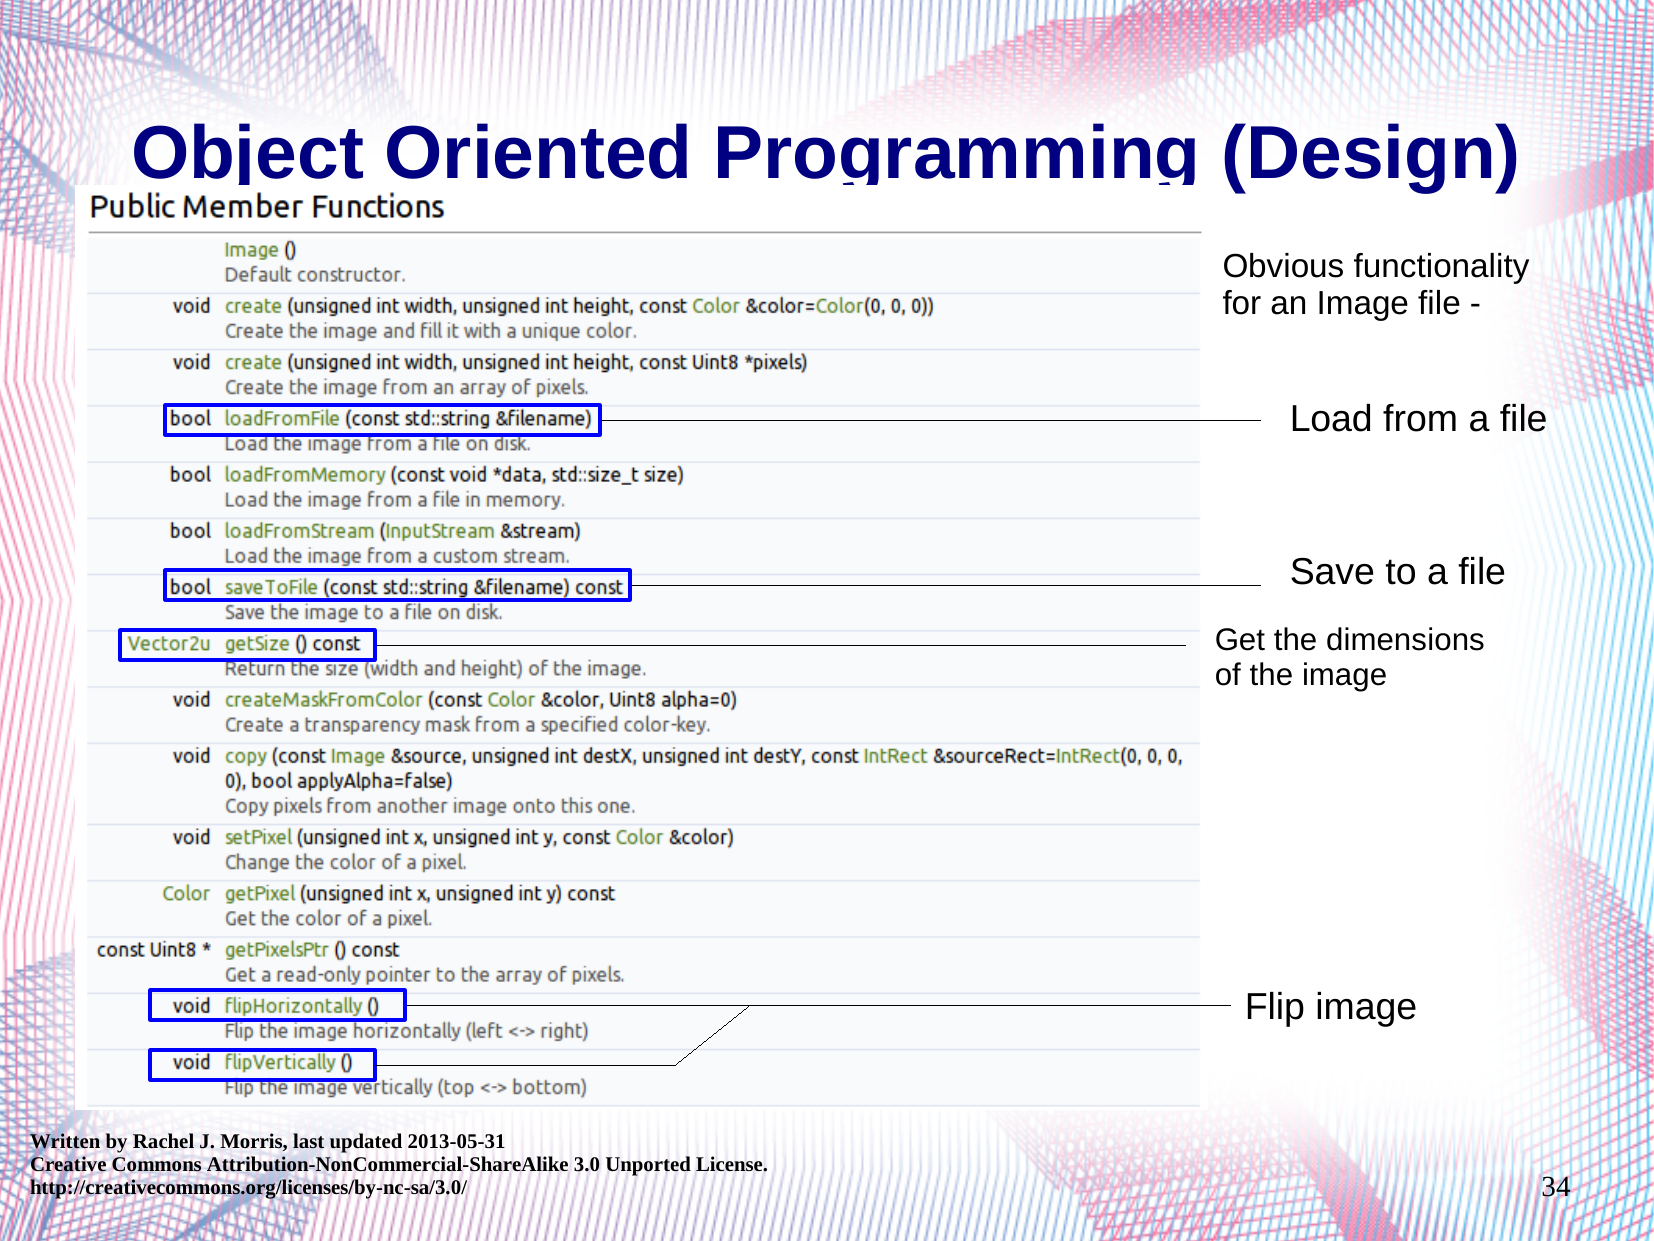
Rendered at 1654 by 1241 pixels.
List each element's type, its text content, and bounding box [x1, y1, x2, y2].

text_box Obvious functionality for an Image file - [1207, 240, 1576, 329]
title Object Oriented Programming (Design) [82, 49, 1571, 240]
text_box Load from a file [1275, 390, 1591, 447]
text_box Get the dimensions of the image [1200, 615, 1516, 700]
text_box Save to a file [1275, 543, 1591, 601]
picture [0, 0, 1654, 1241]
text_box Flip image [1230, 978, 1576, 1035]
